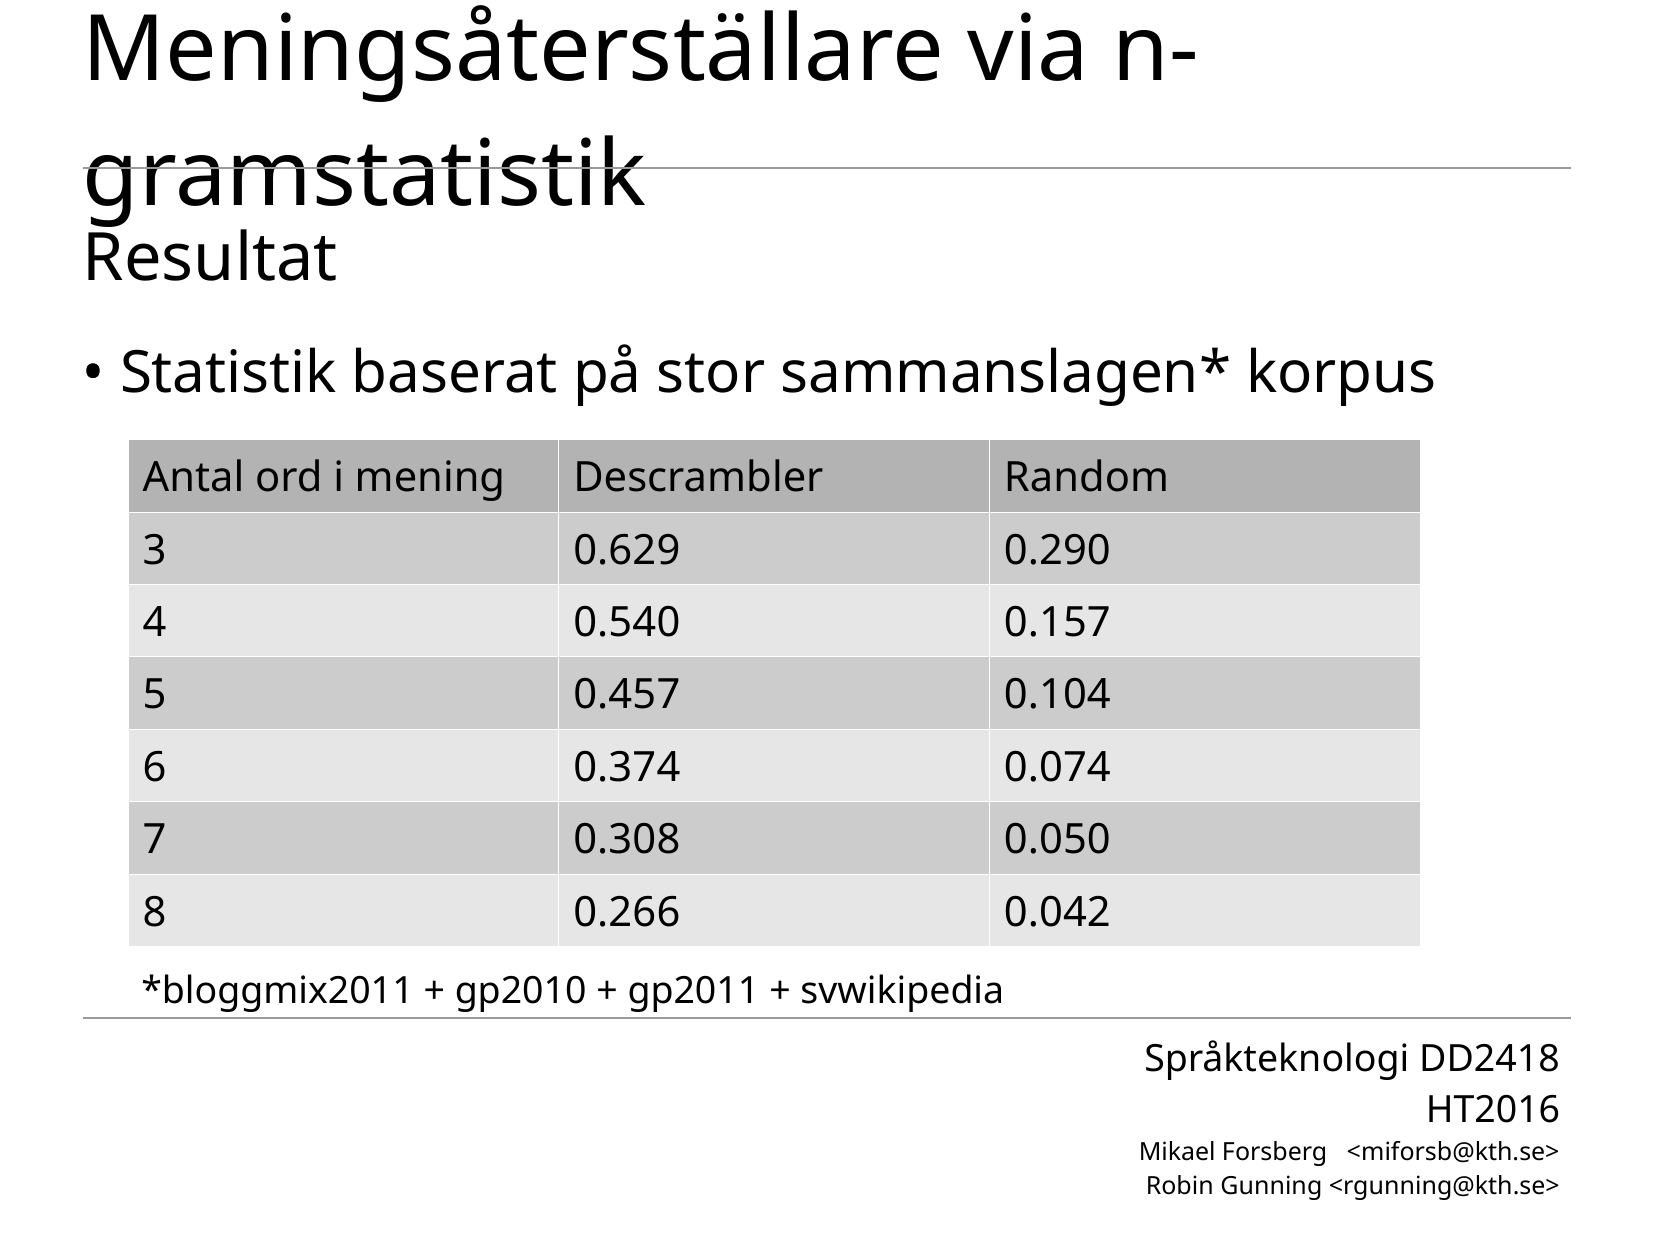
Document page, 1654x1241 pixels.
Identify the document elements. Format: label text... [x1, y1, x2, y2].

table_cell 8 [129, 875, 558, 946]
table_header Descrambler [559, 440, 989, 512]
table_cell 5 [129, 657, 558, 729]
table_cell 0.457 [559, 657, 989, 729]
table_cell 0.308 [559, 802, 989, 874]
table_cell 0.290 [990, 513, 1420, 584]
table_cell 0.374 [559, 730, 989, 801]
table_header Antal ord i mening [129, 440, 558, 512]
table_cell 6 [129, 730, 558, 801]
text_box Språkteknologi DD2418 HT2016 Mikael Forsberg <miforsb@kth.se> Robin Gunning <rgunning@kth.se> [1020, 1024, 1576, 1156]
table_cell 0.050 [990, 802, 1420, 874]
table_cell 0.629 [559, 513, 989, 584]
table_cell 3 [129, 513, 558, 584]
table_cell 0.074 [990, 730, 1420, 801]
table_cell 0.157 [990, 585, 1420, 656]
table_cell 7 [129, 802, 558, 874]
table_cell 0.540 [559, 585, 989, 656]
table_header Random [990, 440, 1420, 512]
table_cell 0.104 [990, 657, 1420, 729]
table_cell 4 [129, 585, 558, 656]
table_cell 0.042 [990, 875, 1420, 946]
table_cell 0.266 [559, 875, 989, 946]
title Resultat [82, 194, 1571, 316]
text_box • Statistik baserat på stor sammanslagen* korpus *bloggmix2011 + gp2010 + gp2011 + svwikipedia [82, 330, 1571, 1010]
title Meningsåterställare via n-gramstatistik [82, 46, 1571, 167]
